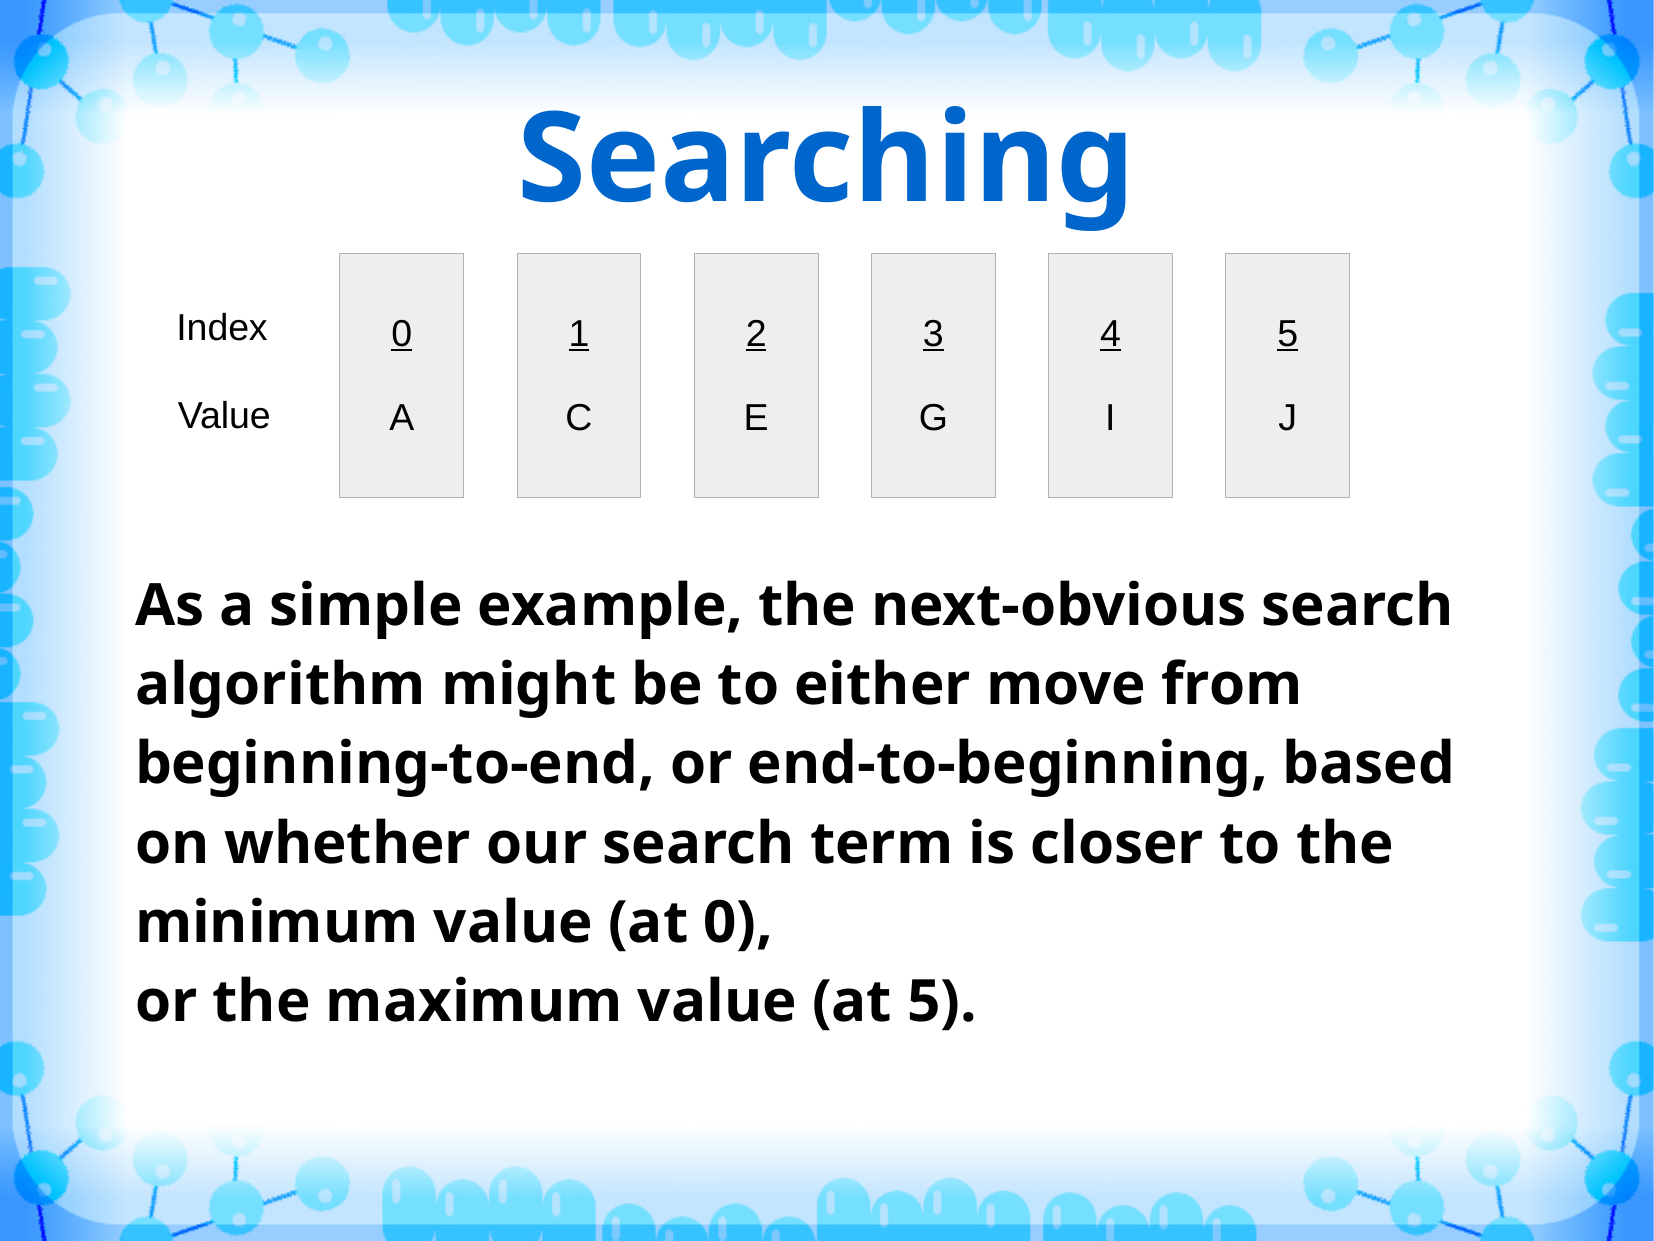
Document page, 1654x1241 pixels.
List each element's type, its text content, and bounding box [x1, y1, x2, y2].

text_box 2 E [694, 253, 819, 498]
text_box Value [122, 387, 327, 444]
text_box Index [119, 298, 325, 356]
picture [0, 0, 1654, 1241]
text_box 5 J [1225, 253, 1350, 498]
text_box 4 I [1048, 253, 1173, 498]
text_box As a simple example, the next-obvious search algorithm might be to either move from beginning-to-end, or end-to-beginning, based on whether our search term is closer to the minimum value (at 0), or the maximum value (at 5). [135, 563, 1509, 996]
text_box 1 C [517, 253, 641, 498]
title Searching [82, 49, 1571, 257]
text_box 3 G [871, 253, 996, 498]
text_box 0 A [339, 253, 464, 498]
